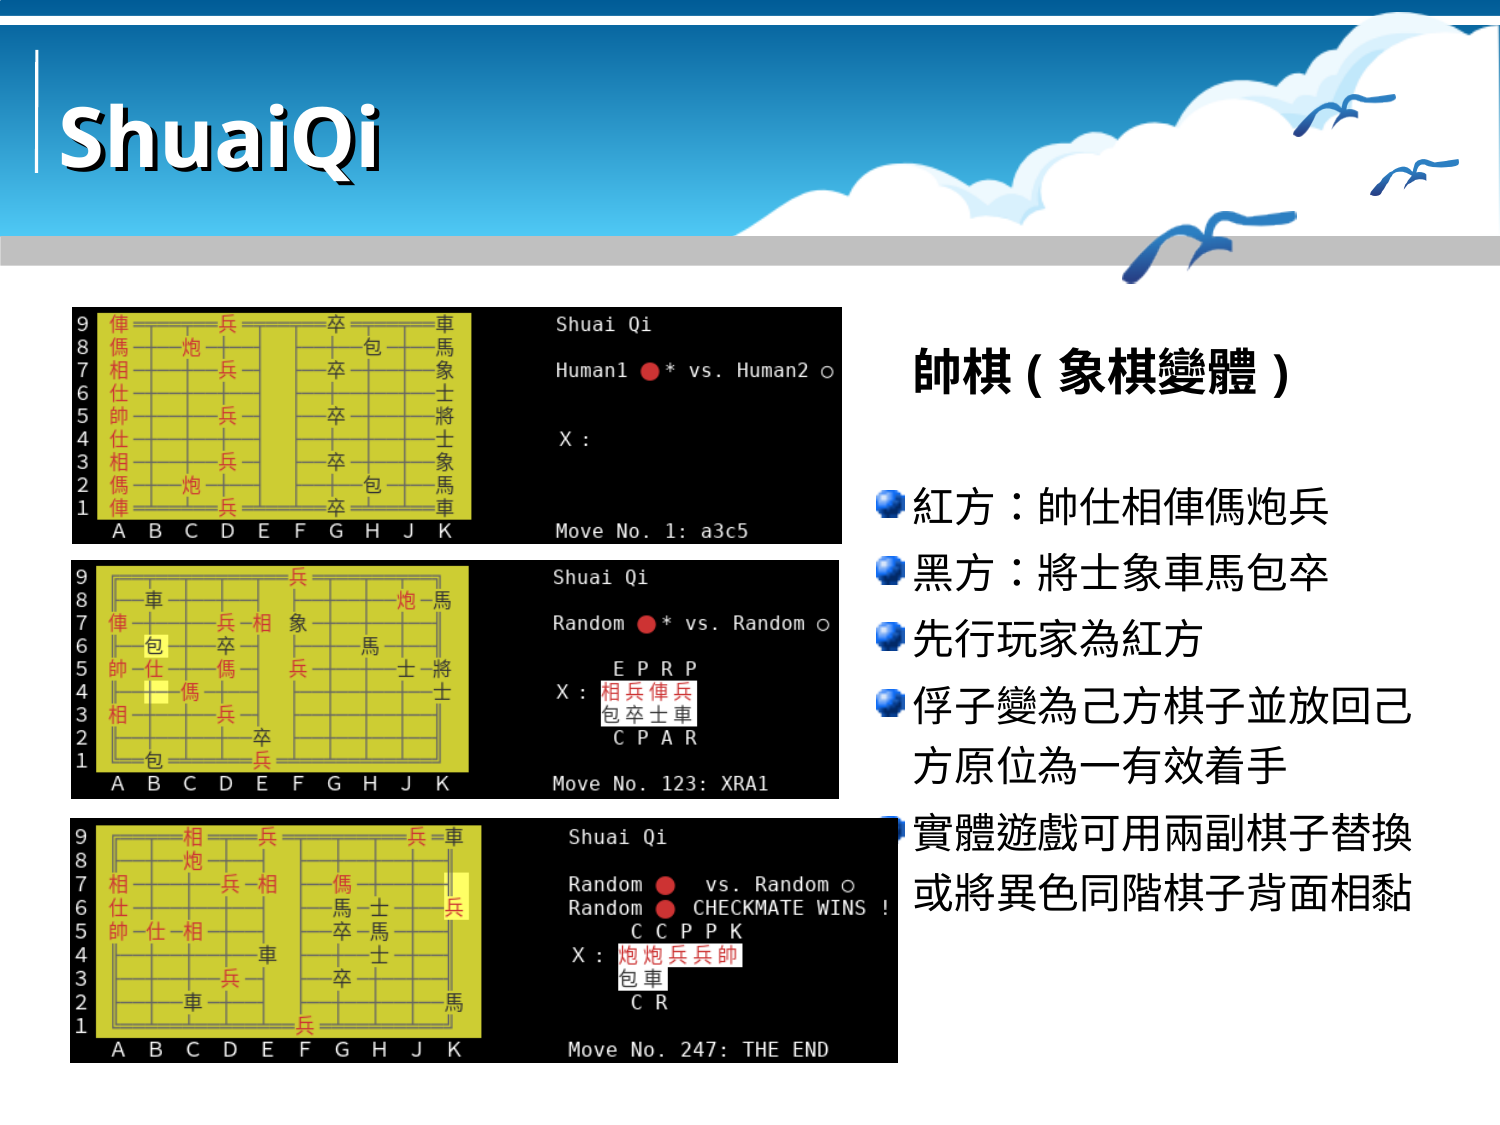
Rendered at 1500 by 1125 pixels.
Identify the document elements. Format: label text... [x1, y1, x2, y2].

text_box 帥棋(象棋變體) 紅方：帥仕相俥傌炮兵 黑方：將士象車馬包卒 先行玩家為紅方 俘子變為己方棋子並放回己方原位為一有效着手 實體遊戲可用兩副棋子替換或將異色同階棋子背面相黏 [862, 324, 1439, 801]
title ShuaiQi [59, 86, 1465, 186]
picture [730, 12, 1500, 284]
picture [70, 816, 905, 1063]
picture [71, 560, 839, 799]
picture [72, 307, 842, 544]
